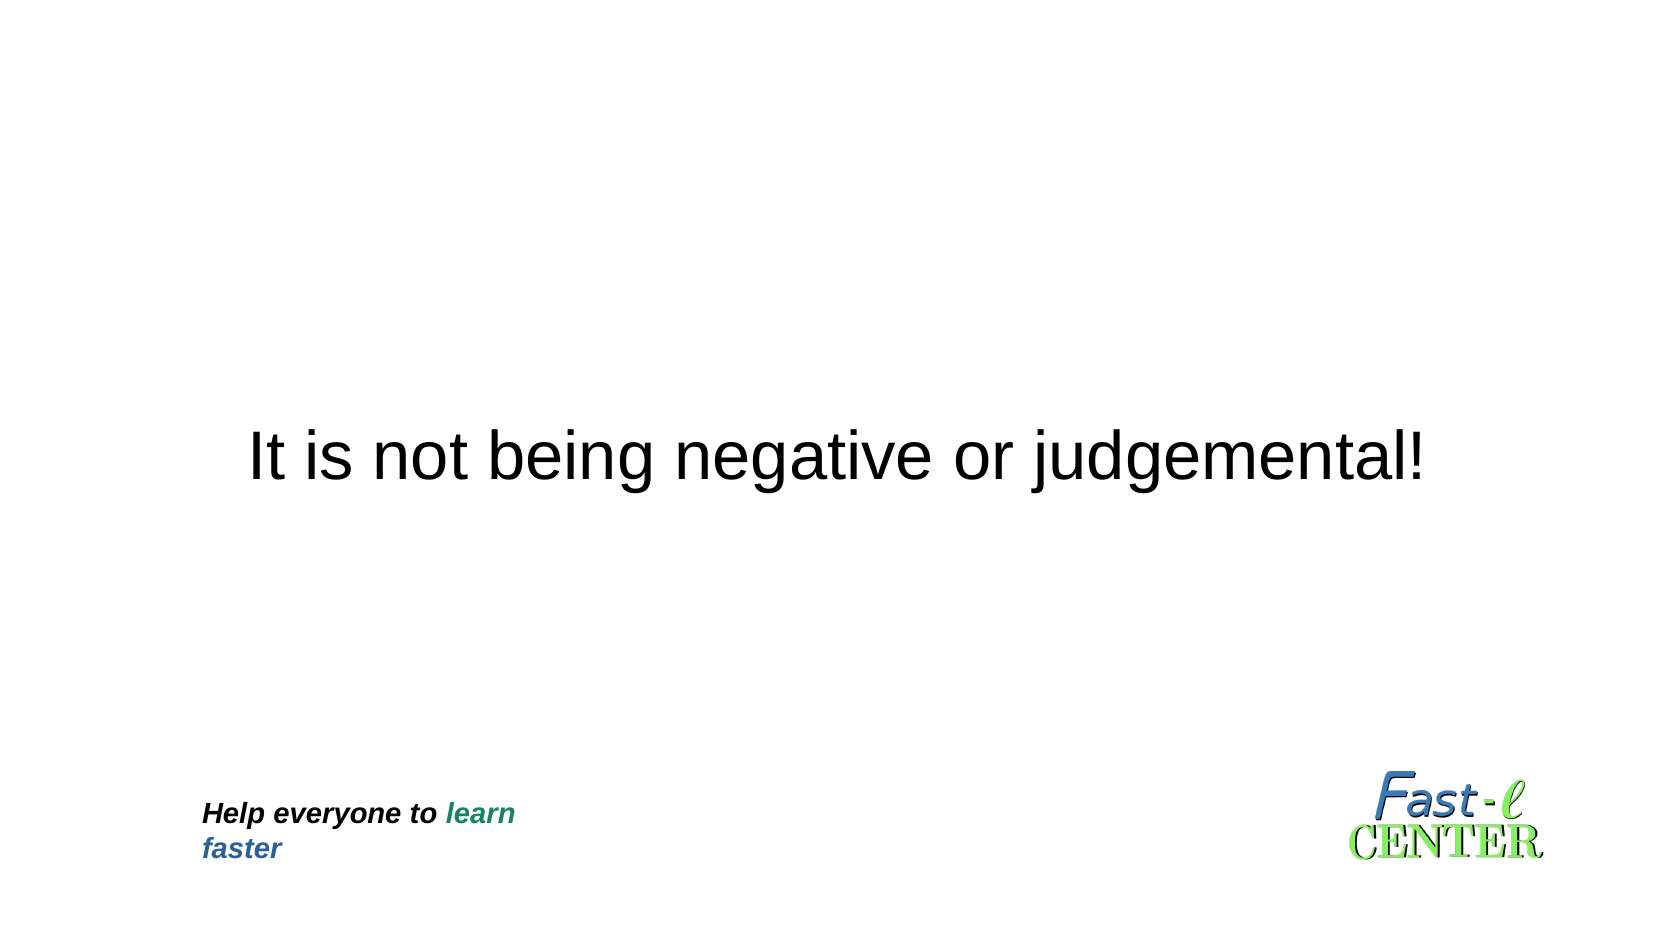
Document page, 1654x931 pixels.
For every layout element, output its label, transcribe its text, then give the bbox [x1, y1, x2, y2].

text_box Help everyone to learn faster [187, 787, 619, 835]
text_box It is not being negative or judgemental! [187, 374, 1487, 530]
picture [1349, 771, 1544, 862]
